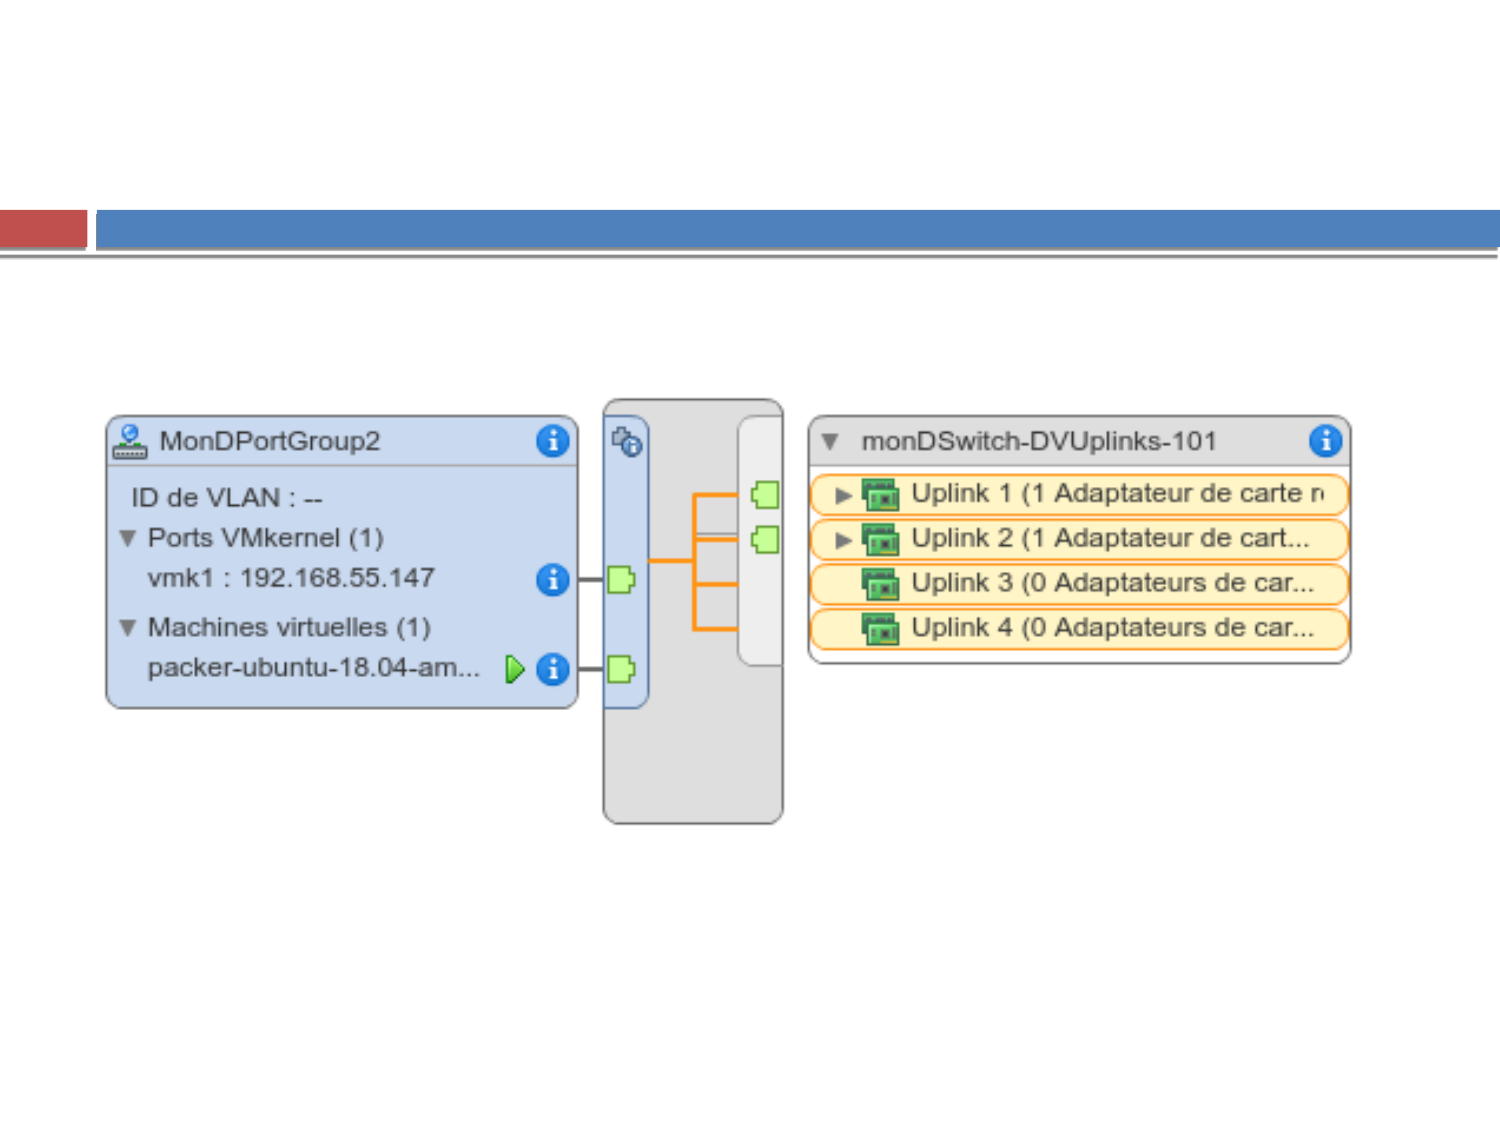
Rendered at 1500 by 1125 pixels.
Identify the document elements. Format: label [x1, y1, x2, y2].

picture [47, 366, 1468, 923]
